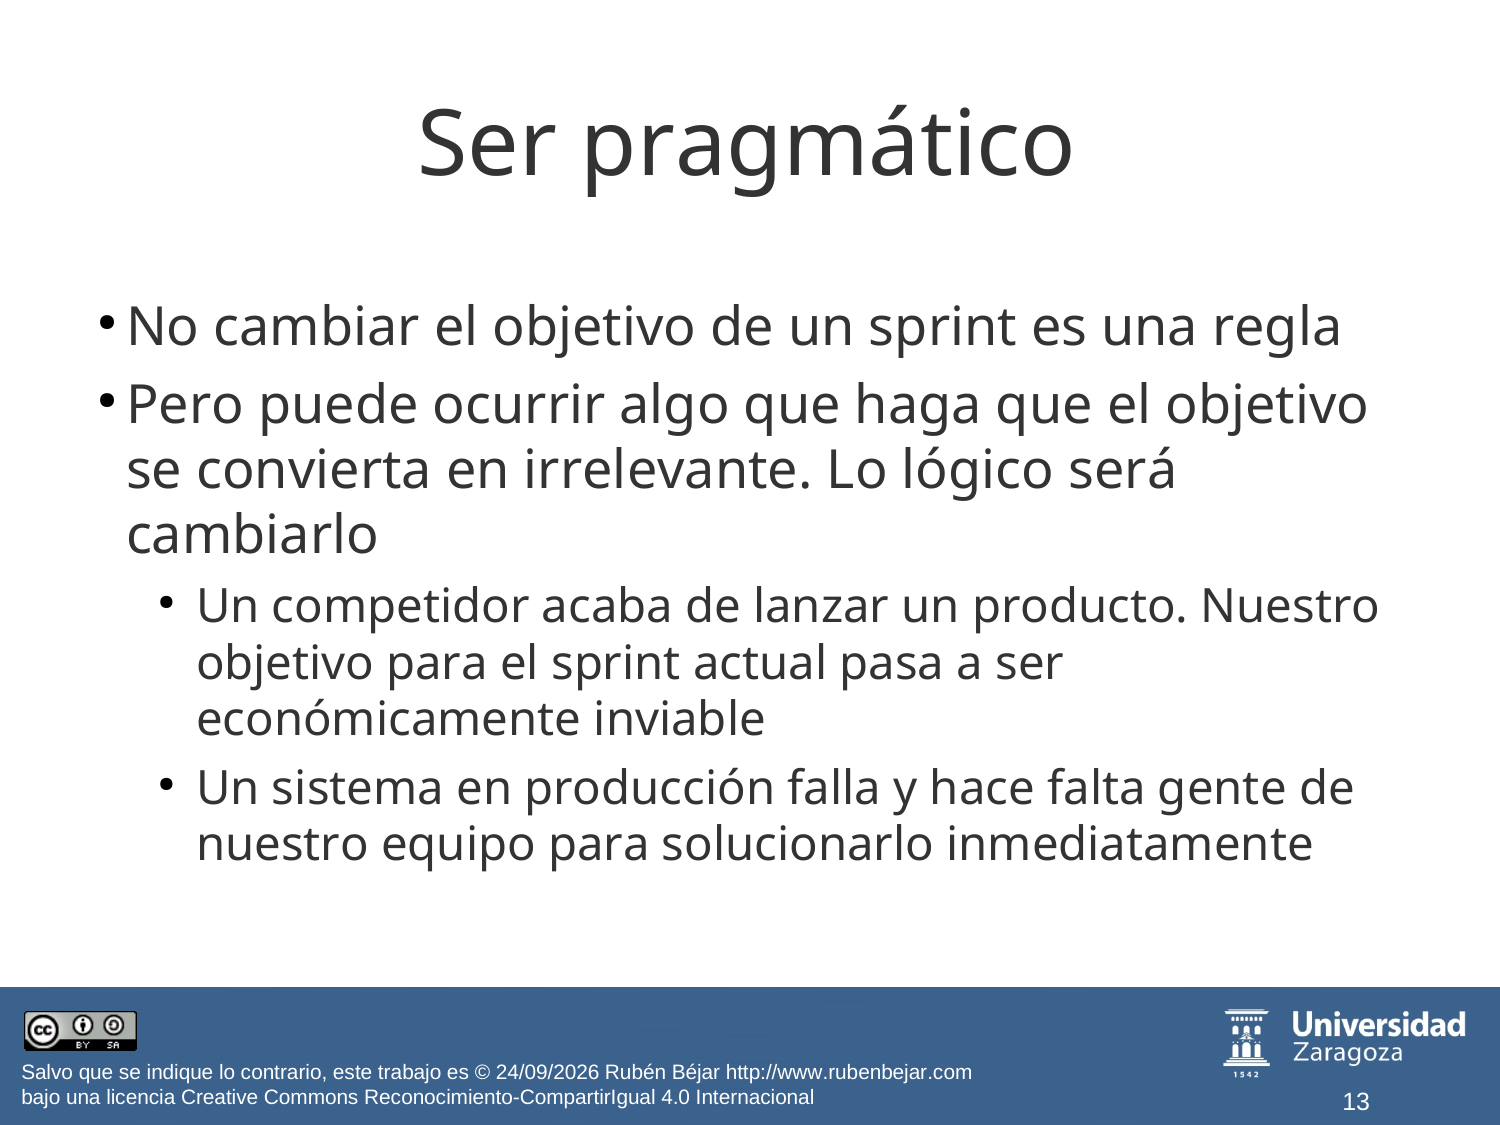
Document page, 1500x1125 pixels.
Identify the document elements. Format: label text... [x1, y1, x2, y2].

picture [0, 987, 1500, 1125]
title Ser pragmático [74, 21, 1420, 257]
list No cambiar el objetivo de un sprint es una regla Pero puede ocurrir algo que haga que el objetivo se convierta en irrelevante. Lo lógico será cambiarlo Un competidor acaba de lanzar un producto. Nuestro objetivo para el sprint actual pasa a ser económicamente inviable Un sistema en producción falla y hace falta gente de nuestro equipo para solucionarlo inmediatamente [82, 283, 1418, 957]
